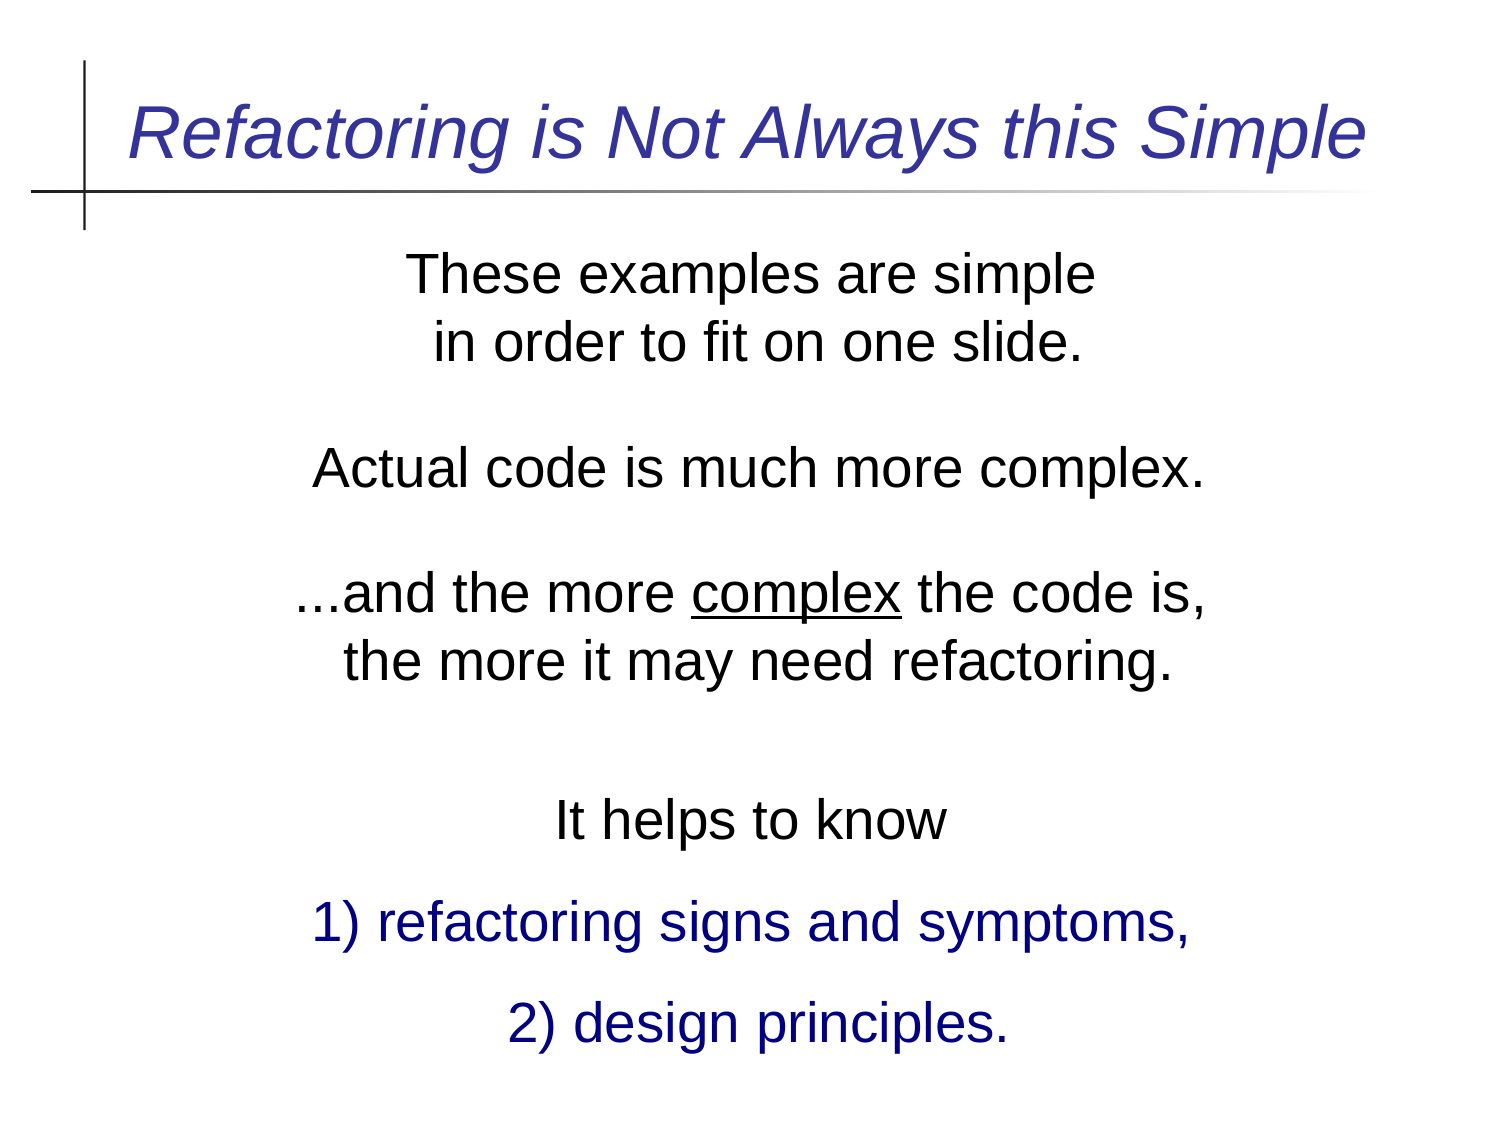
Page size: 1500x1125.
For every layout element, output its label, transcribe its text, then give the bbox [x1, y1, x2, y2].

list These examples are simple in order to fit on one slide. Actual code is much more complex. ...and the more complex the code is, the more it may need refactoring. It helps to know 1) refactoring signs and symptoms, 2) design principles. [110, 229, 1408, 1066]
title Refactoring is Not Always this Simple [100, 42, 1397, 182]
